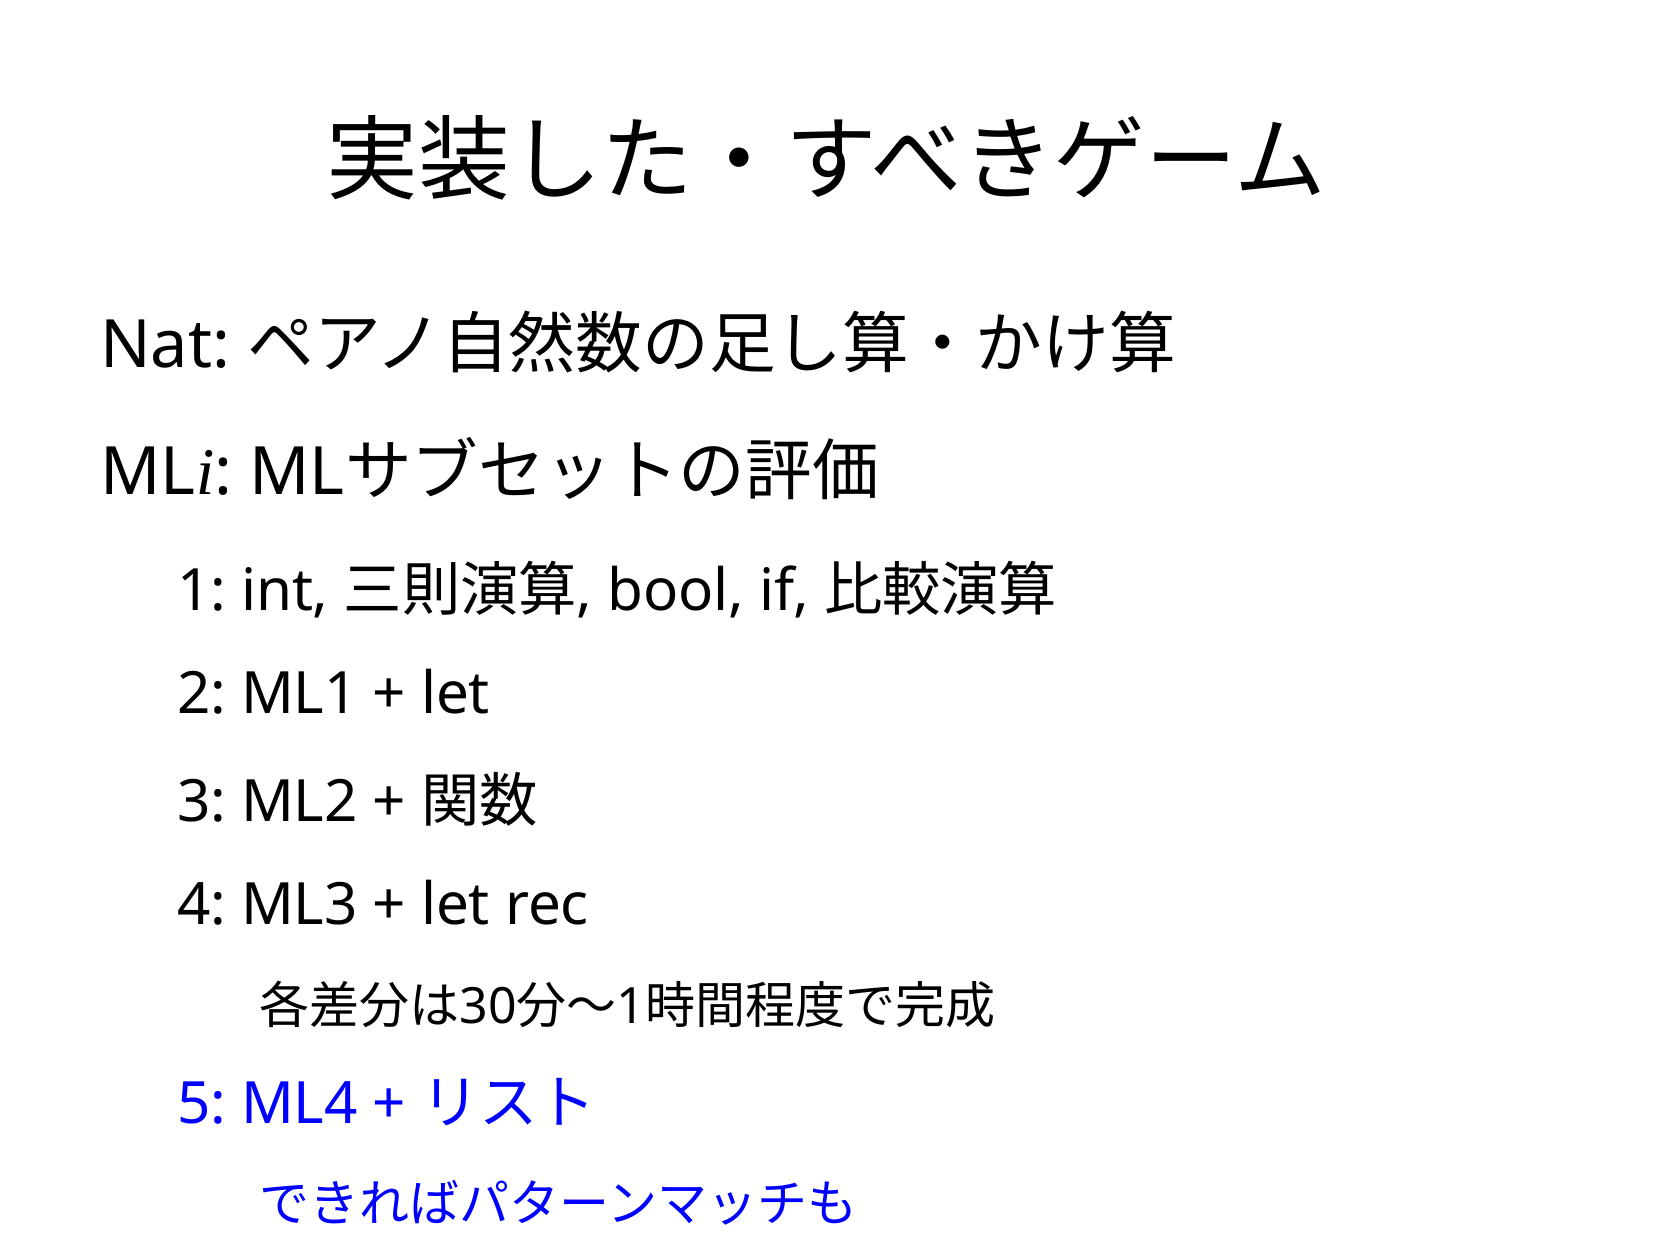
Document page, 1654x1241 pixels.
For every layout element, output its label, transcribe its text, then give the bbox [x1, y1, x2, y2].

title 実装した・すべきゲーム [82, 56, 1571, 250]
list Nat: ペアノ自然数の足し算・かけ算 MLi: MLサブセットの評価 1: int, 三則演算, bool, if, 比較演算 2: ML1 + let 3: ML2 + 関数 4: ML3 + let rec 各差分は30分〜1時間程度で完成 5: ML4 + リスト できればパターンマッチも [82, 290, 1571, 1094]
